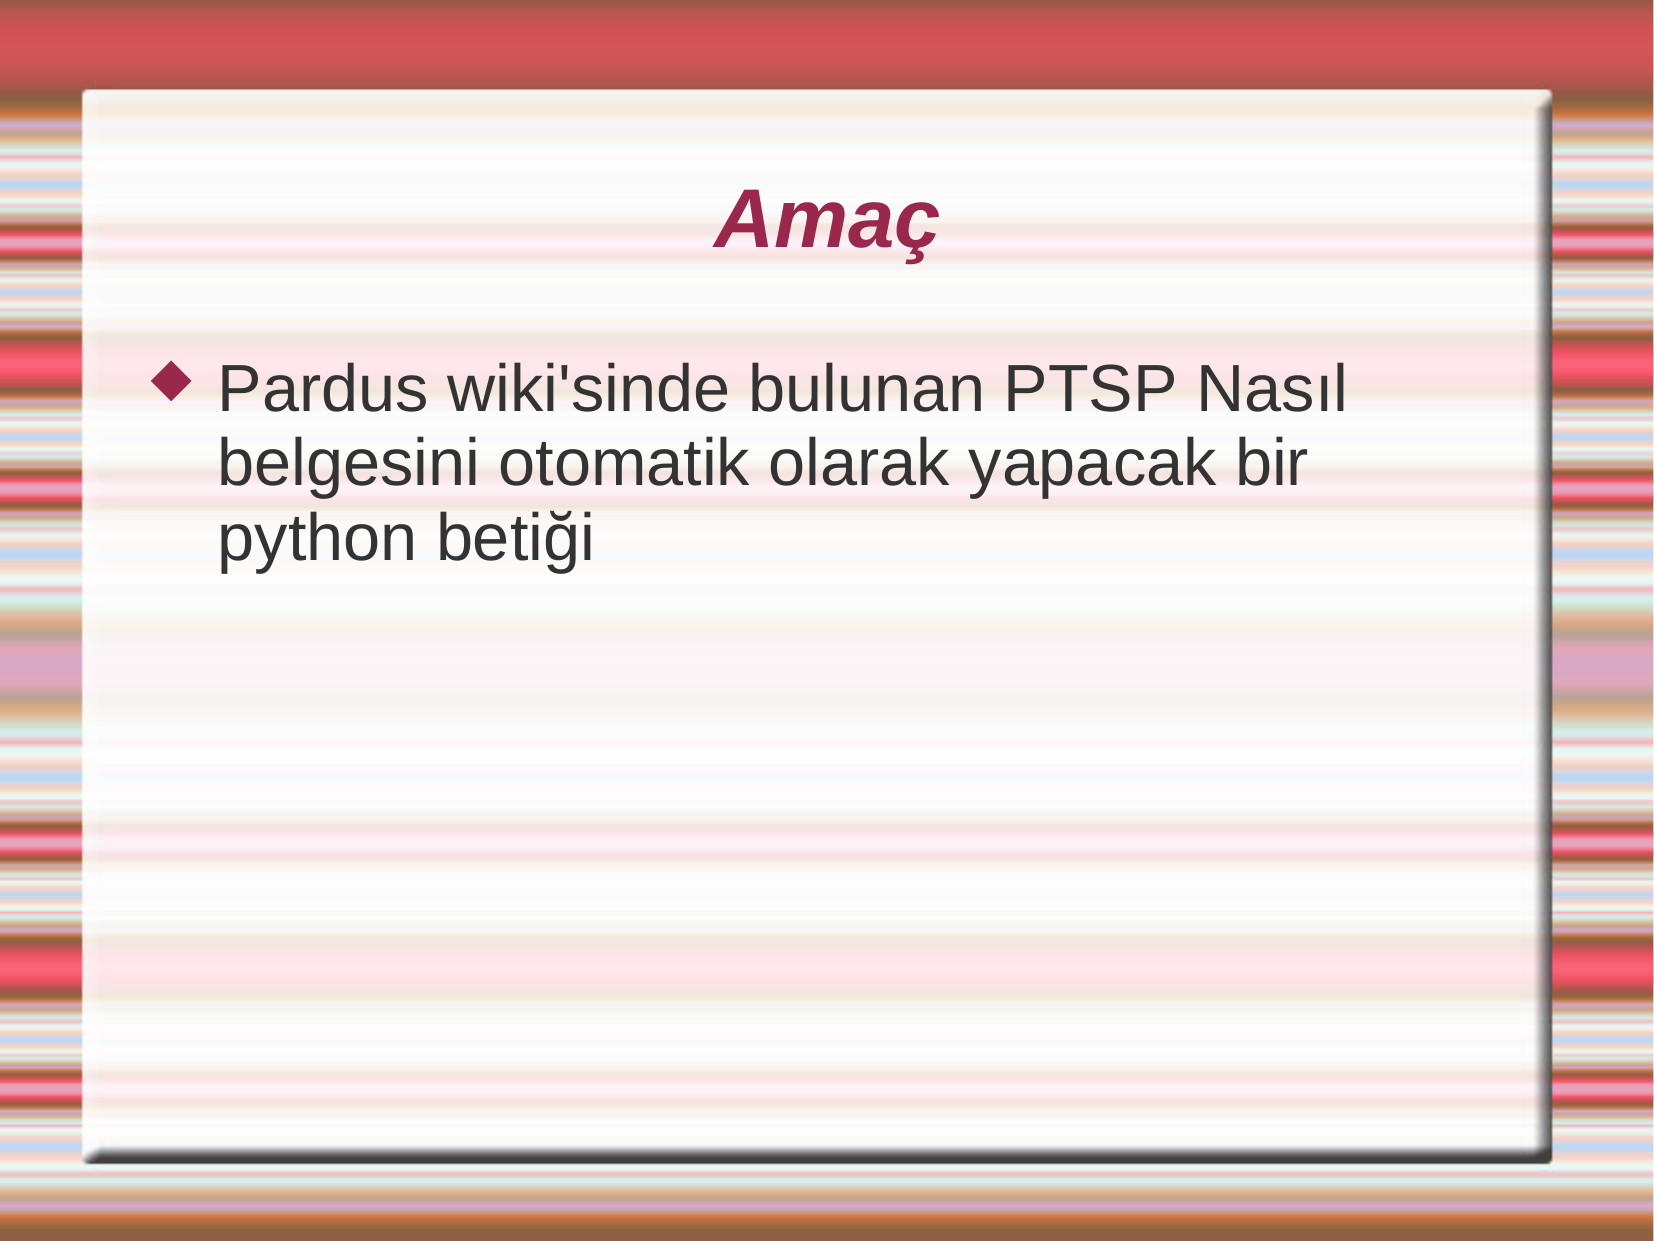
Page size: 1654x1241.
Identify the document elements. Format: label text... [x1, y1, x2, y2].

picture [0, 0, 1654, 1241]
list Pardus wiki'sinde bulunan PTSP Nasıl belgesini otomatik olarak yapacak bir python betiği [134, 350, 1516, 1170]
title Amaç [121, 114, 1534, 322]
